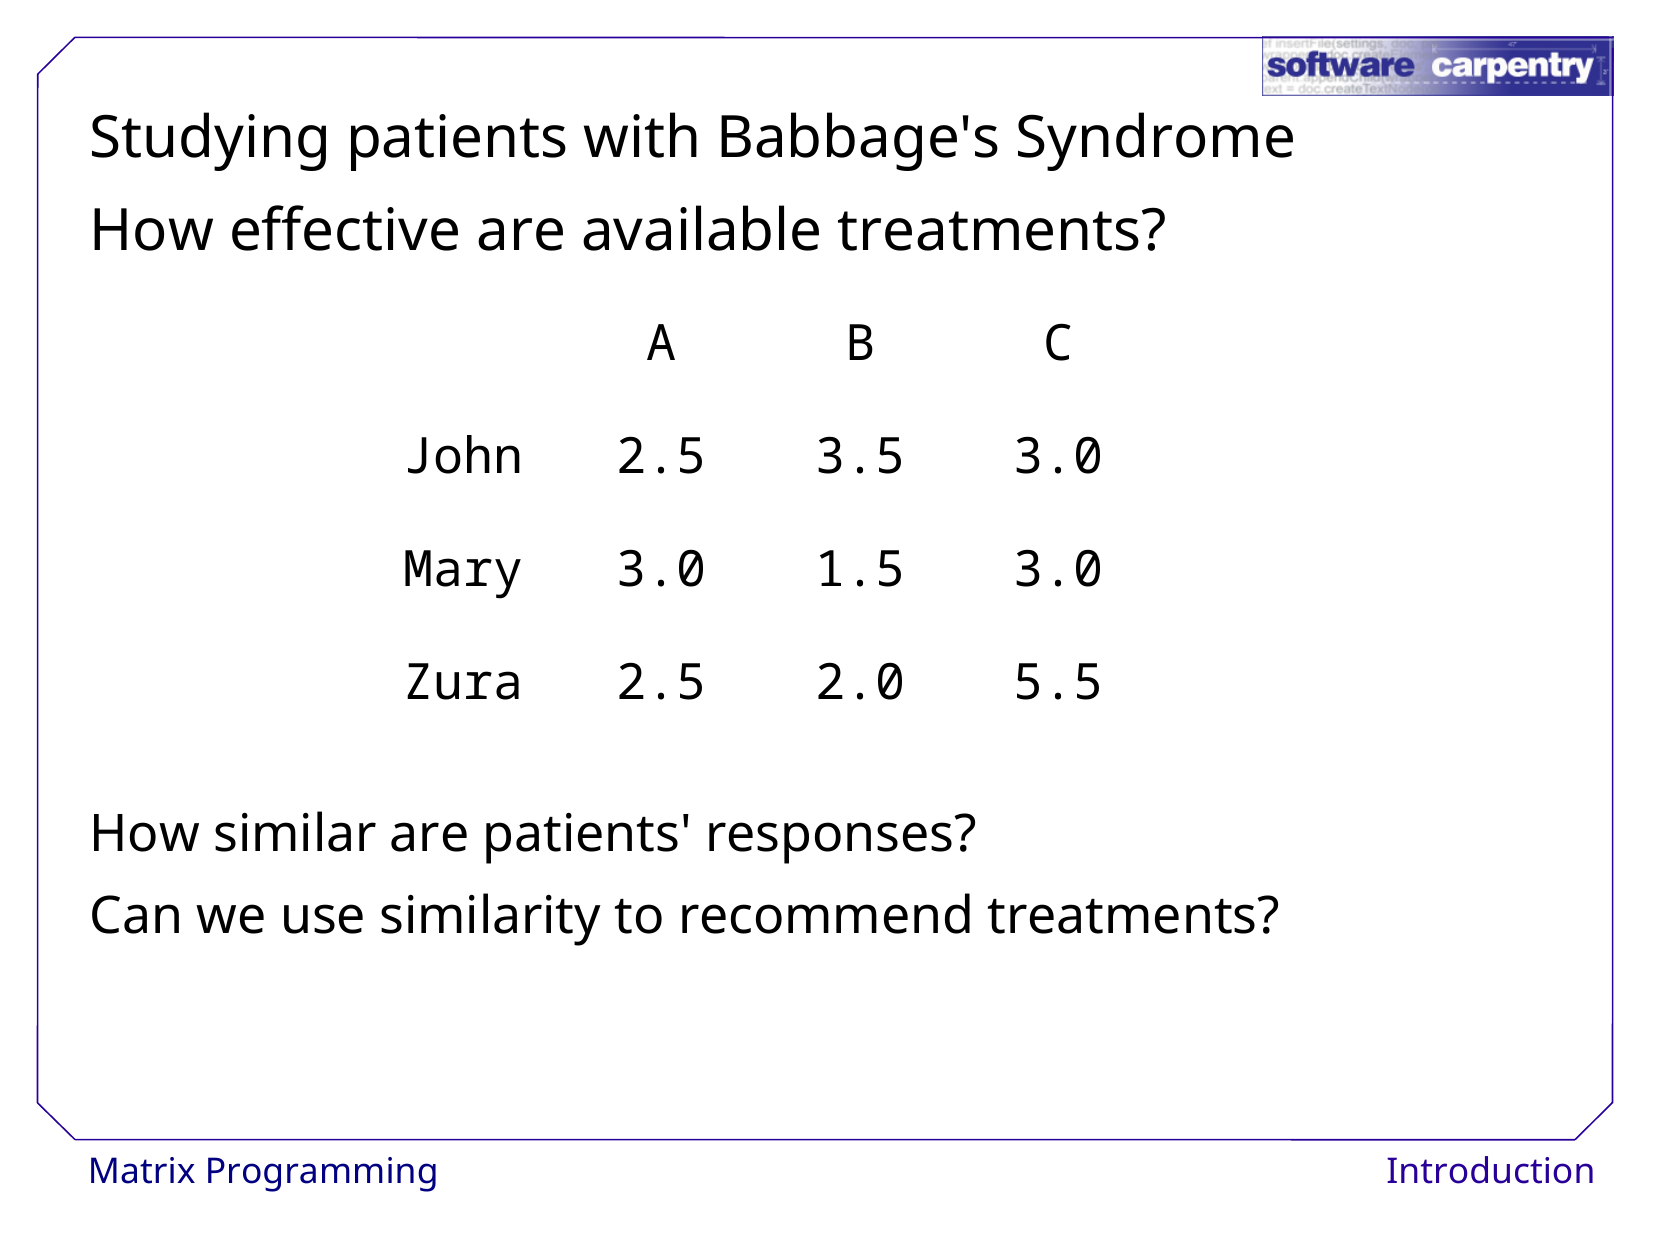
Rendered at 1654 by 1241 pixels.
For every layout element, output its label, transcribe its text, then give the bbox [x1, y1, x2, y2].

picture [1262, 36, 1614, 96]
table_cell 1.5 [761, 534, 959, 648]
text_box How similar are patients' responses? Can we use similarity to recommend treatments? [75, 799, 1426, 989]
text_box Studying patients with Babbage's Syndrome How effective are available treatments? [75, 99, 1426, 290]
table_cell 3.0 [959, 421, 1158, 534]
table_cell 2.5 [562, 421, 761, 534]
table_cell John [364, 421, 562, 534]
table_header A [562, 308, 761, 421]
table_cell Mary [364, 534, 562, 648]
table_cell 3.5 [761, 421, 959, 534]
table_header C [959, 308, 1158, 421]
table_header B [761, 308, 959, 421]
table_cell Zura [364, 648, 562, 761]
table_cell 2.5 [562, 648, 761, 761]
table_cell 3.0 [959, 534, 1158, 648]
table_header [364, 308, 562, 421]
table_cell 2.0 [761, 648, 959, 761]
table_cell 3.0 [562, 534, 761, 648]
table_cell 5.5 [959, 648, 1158, 761]
